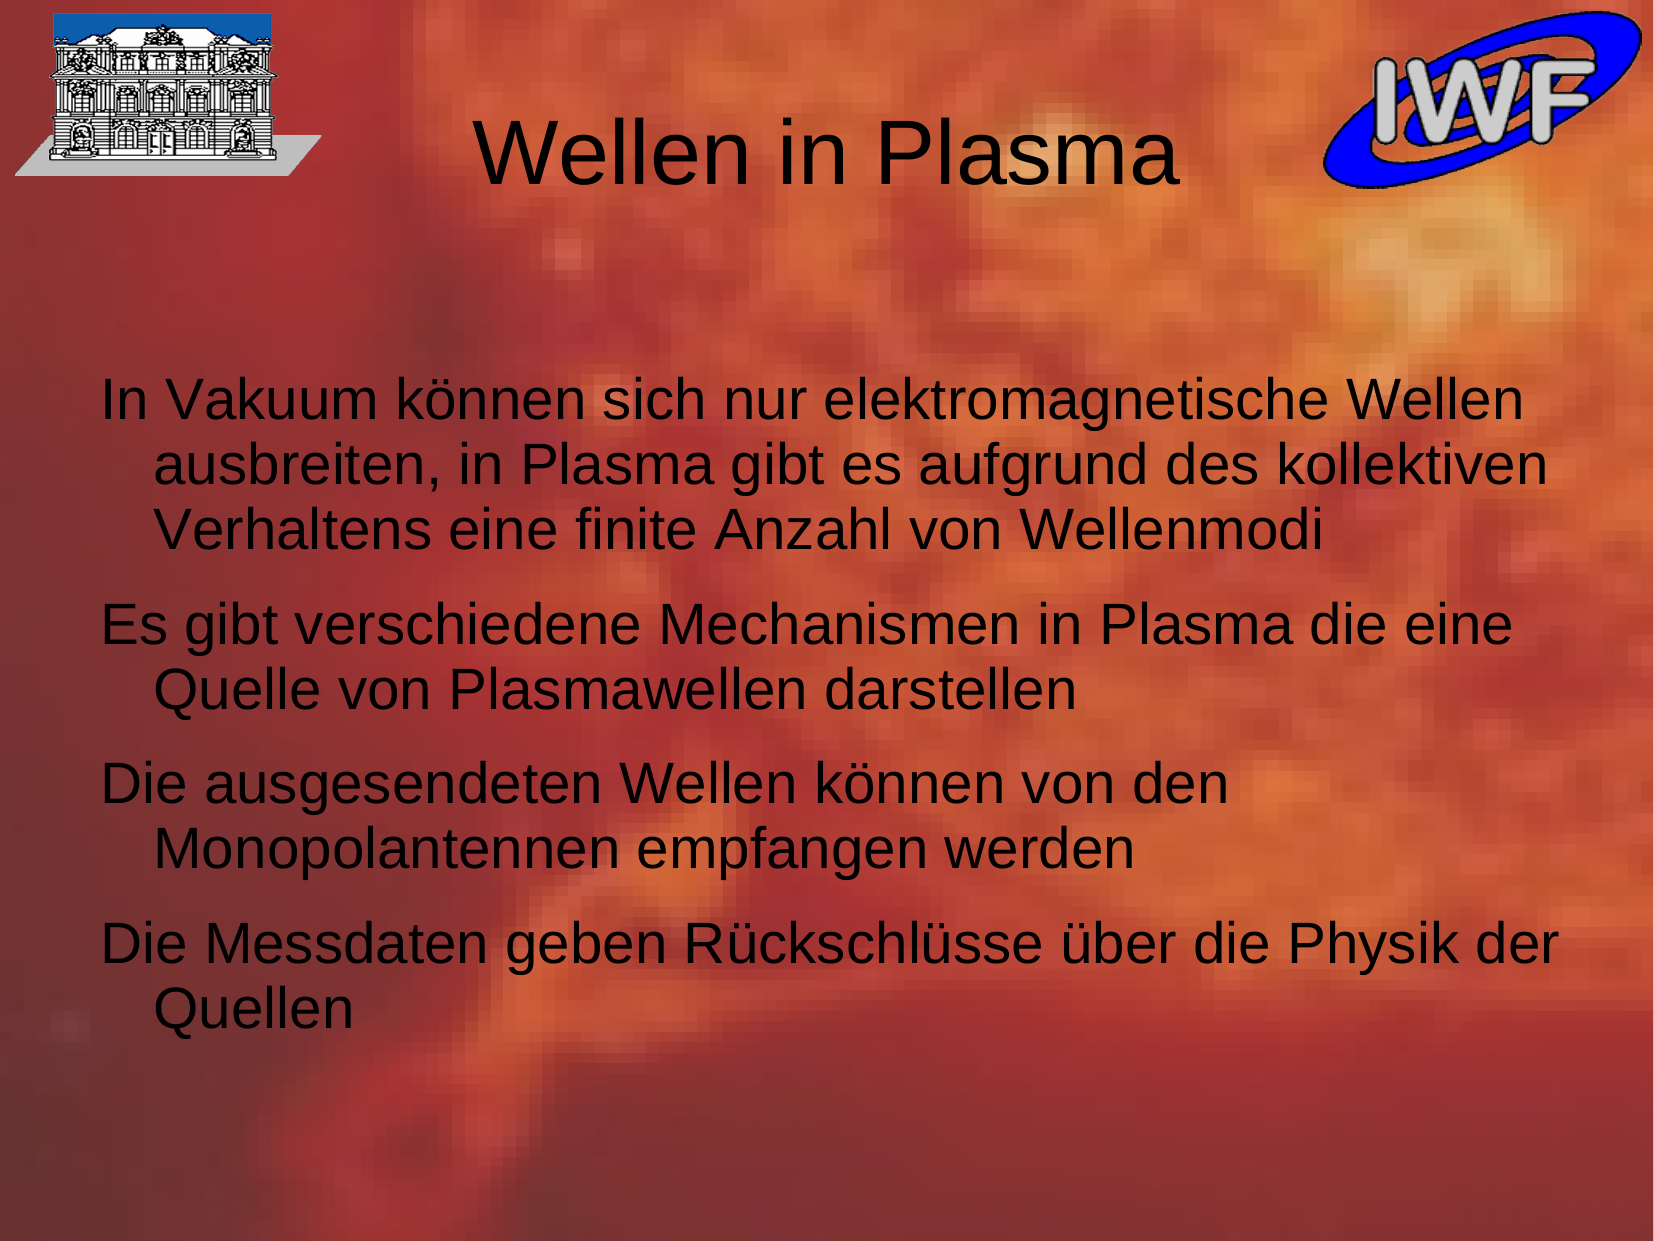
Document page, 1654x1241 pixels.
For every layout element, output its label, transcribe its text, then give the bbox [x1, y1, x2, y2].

picture [0, 0, 1654, 1241]
list In Vakuum können sich nur elektromagnetische Wellen ausbreiten, in Plasma gibt es aufgrund des kollektiven Verhaltens eine finite Anzahl von Wellenmodi Es gibt verschiedene Mechanismen in Plasma die eine Quelle von Plasmawellen darstellen Die ausgesendeten Wellen können von den Monopolantennen empfangen werden Die Messdaten geben Rückschlüsse über die Physik der Quellen [82, 366, 1571, 1171]
title Wellen in Plasma [82, 49, 1571, 257]
